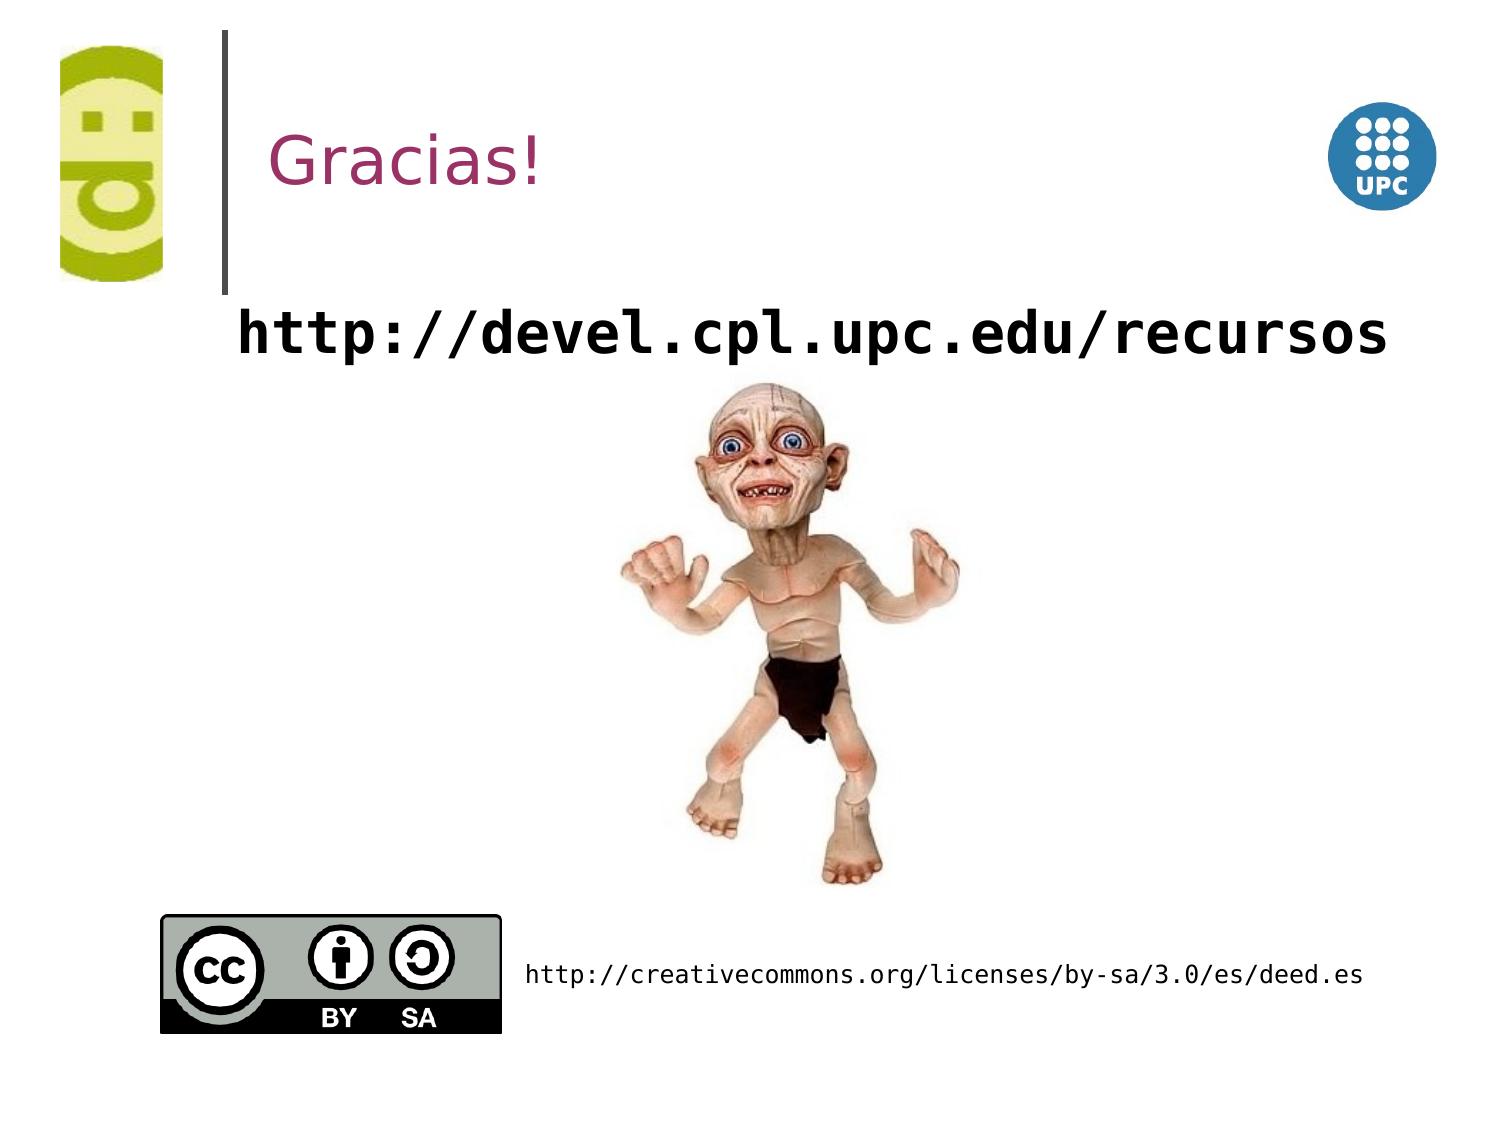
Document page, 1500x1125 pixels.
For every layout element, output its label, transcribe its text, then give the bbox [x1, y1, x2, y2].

picture [160, 914, 502, 1034]
picture [61, 47, 162, 281]
subtitle http://devel.cpl.upc.edu/recursos [236, 265, 1418, 402]
picture [1329, 96, 1442, 216]
title Gracias! [252, 60, 1329, 264]
picture [548, 402, 1034, 944]
text_box http://creativecommons.org/licenses/by-sa/3.0/es/deed.es [502, 944, 1388, 1004]
